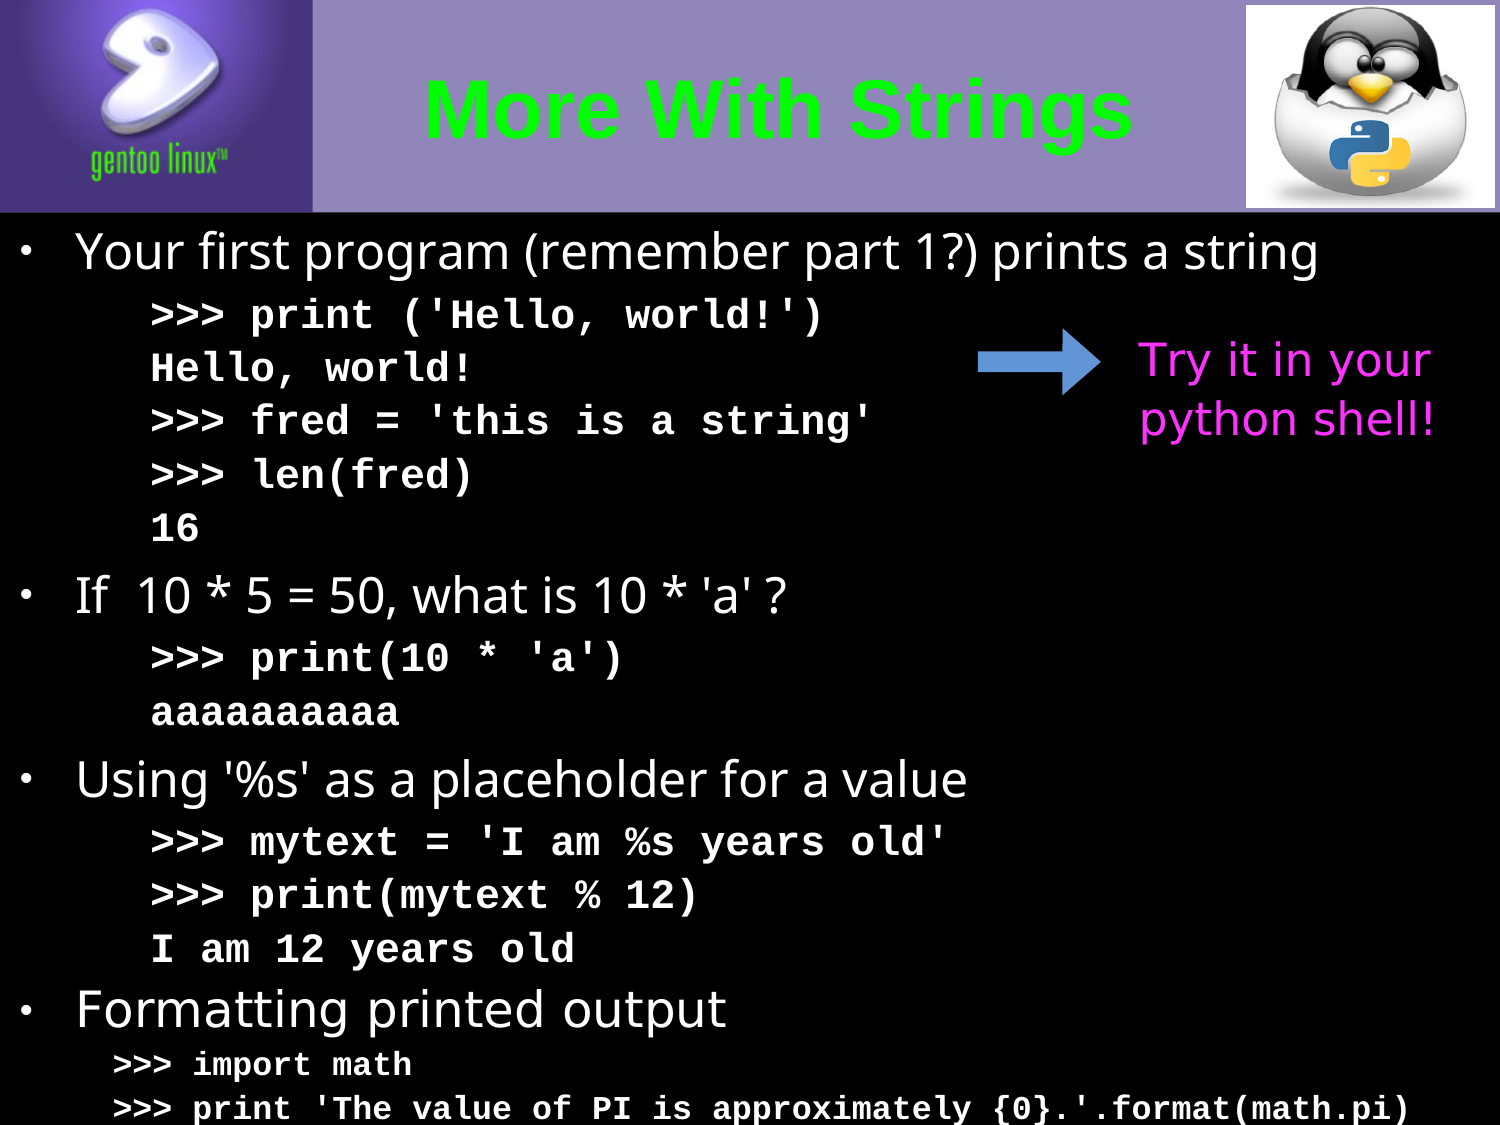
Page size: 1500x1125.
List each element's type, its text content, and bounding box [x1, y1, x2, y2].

picture [1246, 5, 1495, 208]
list Your first program (remember part 1?) prints a string >>> print ('Hello, world!') Hello, world! >>> fred = 'this is a string' >>> len(fred) 16 If 10 * 5 = 50, what is 10 * 'a' ? >>> print(10 * 'a') aaaaaaaaaa Using '%s' as a placeholder for a value >>> mytext = 'I am %s years old' >>> print(mytext % 12) I am 12 years old Formatting printed output >>> import math >>> print 'The value of PI is approximately {0}.'.format(math.pi) [0, 216, 1486, 1120]
picture [0, 0, 302, 184]
text_box Try it in your python shell! [1119, 329, 1456, 446]
picture [974, 324, 1105, 400]
title More With Strings [324, 12, 1235, 201]
